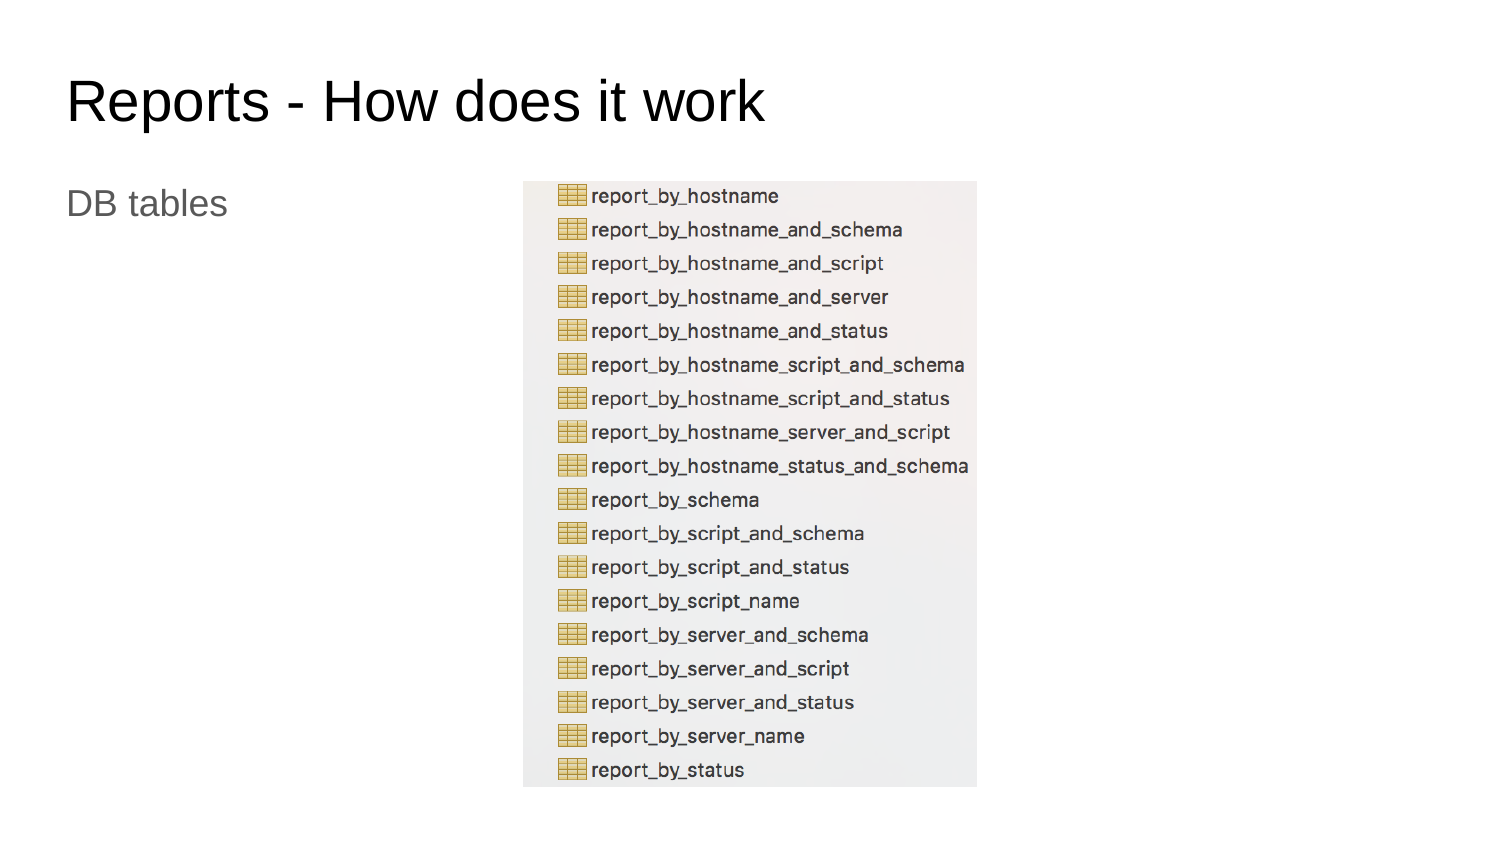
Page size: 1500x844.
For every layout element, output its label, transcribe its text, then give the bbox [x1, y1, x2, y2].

picture [523, 181, 977, 787]
list DB tables [51, 164, 1449, 725]
title Reports - How does it work [51, 48, 1449, 142]
